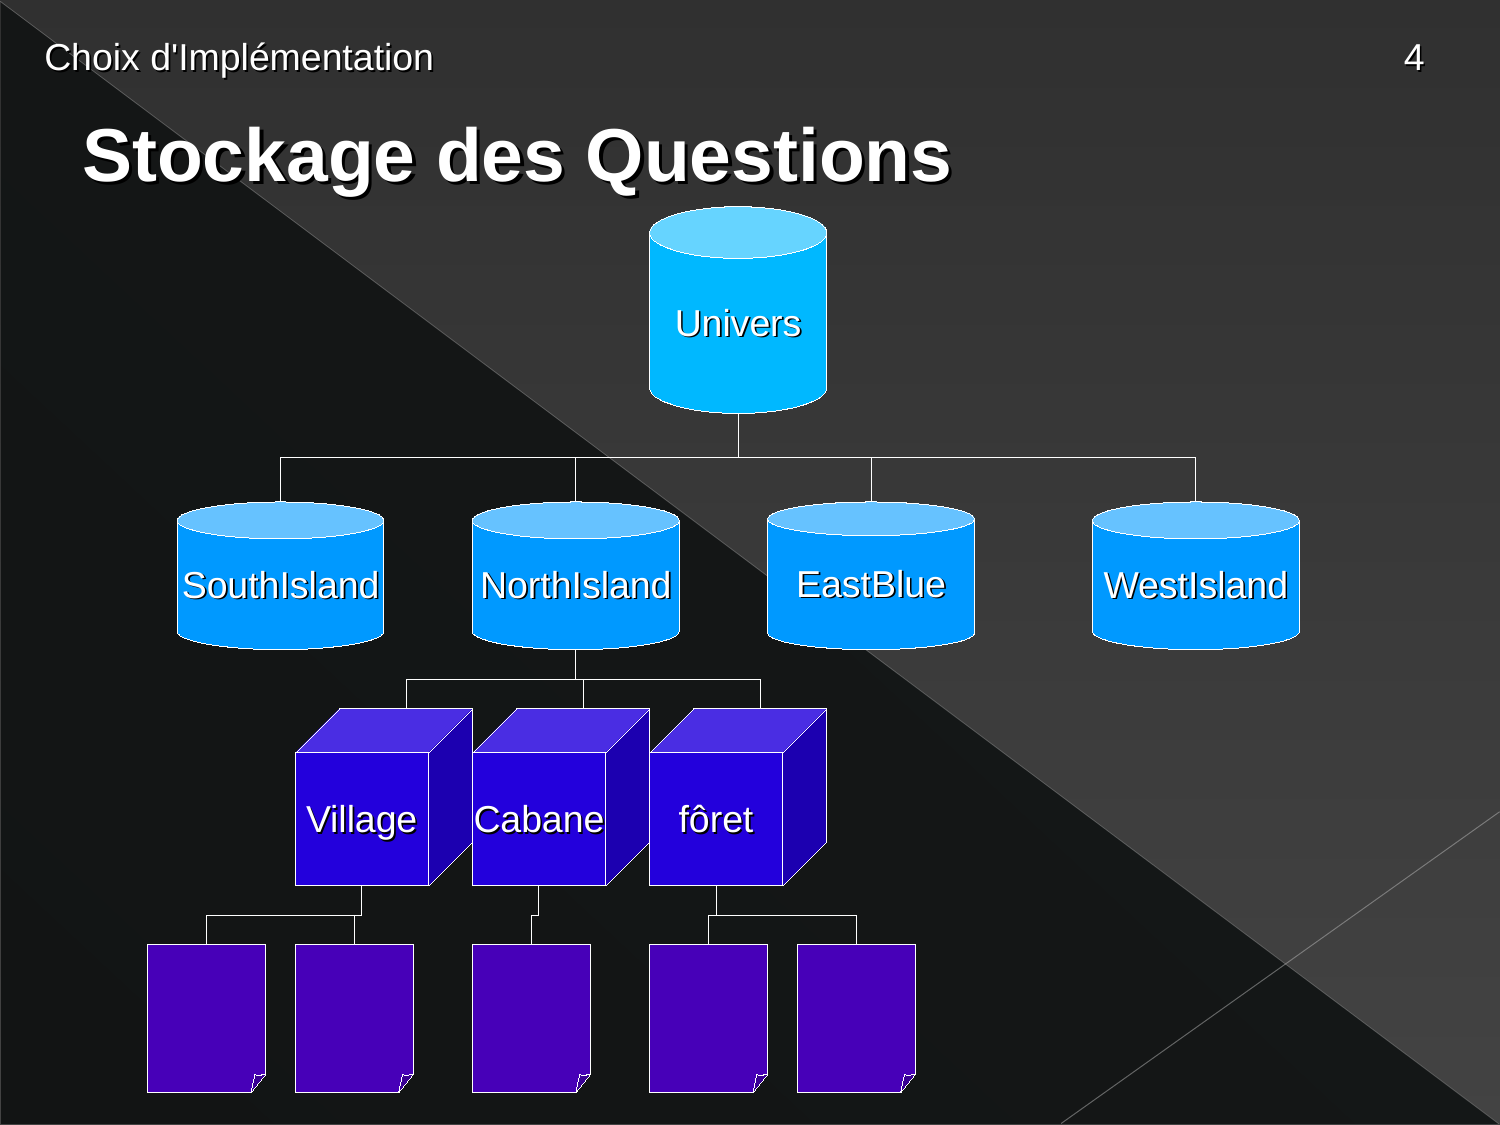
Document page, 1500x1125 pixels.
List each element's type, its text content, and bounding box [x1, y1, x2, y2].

text_box [147, 944, 266, 1093]
text_box fôret [649, 753, 782, 886]
text_box SouthIsland [177, 523, 384, 650]
text_box [295, 944, 414, 1093]
text_box Village [295, 753, 428, 886]
text_box NorthIsland [472, 522, 680, 650]
text_box [797, 944, 916, 1093]
text_box Univers [649, 235, 827, 414]
text_box Choix d'Implémentation 4 [29, 29, 1447, 87]
text_box EastBlue [767, 520, 975, 650]
text_box WestIsland [1092, 522, 1300, 650]
text_box [649, 944, 768, 1093]
text_box [472, 944, 591, 1093]
text_box Cabane [472, 753, 605, 886]
title Stockage des Questions [67, 36, 1418, 266]
